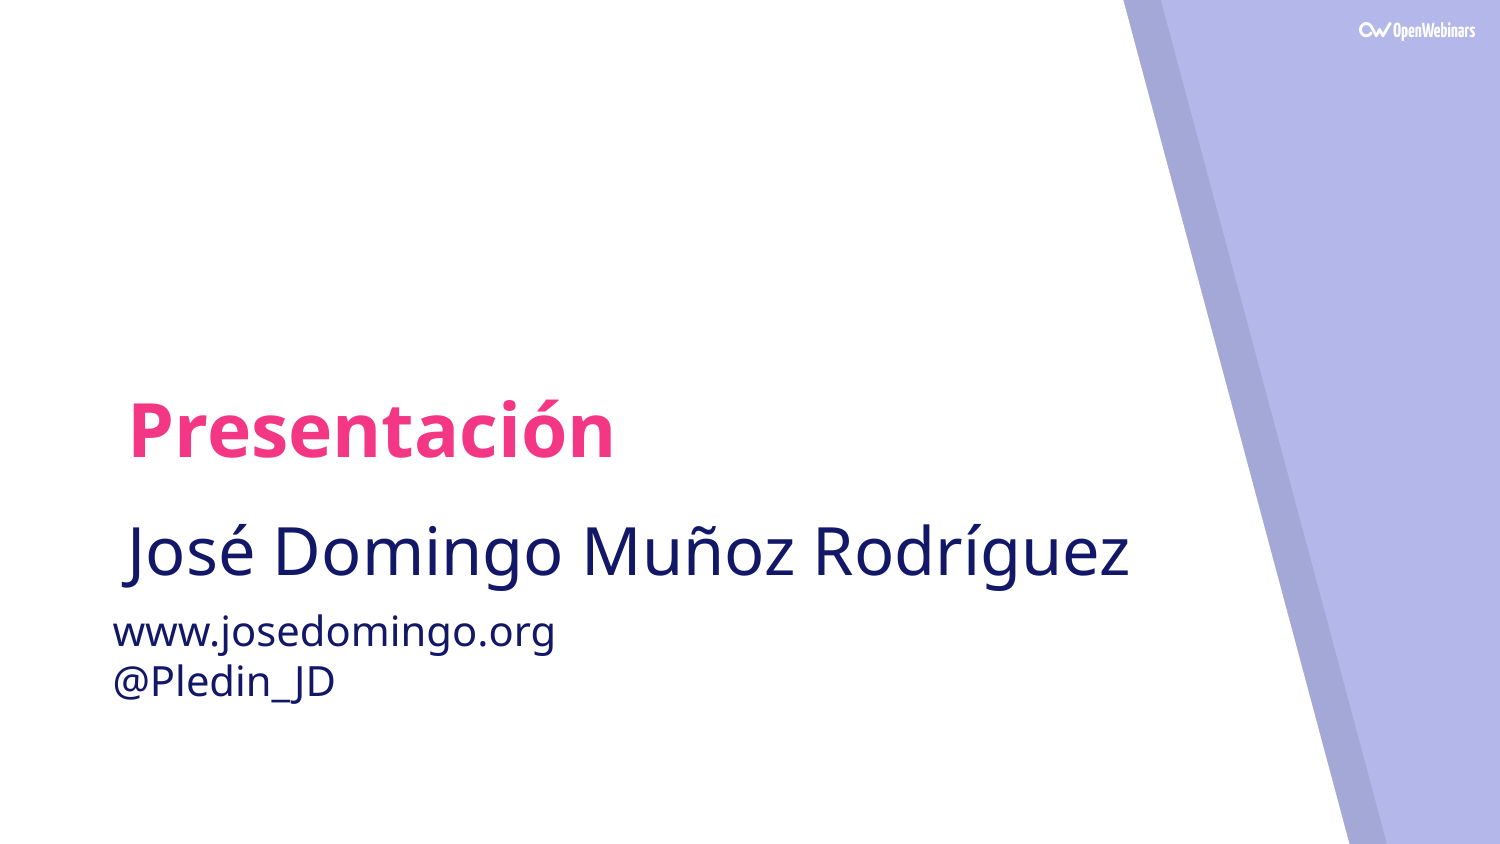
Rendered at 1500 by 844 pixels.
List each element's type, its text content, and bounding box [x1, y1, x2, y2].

text_box José Domingo Muñoz Rodríguez [112, 493, 1252, 623]
picture [1359, 22, 1475, 41]
text_box www.josedomingo.org @Pledin_JD [112, 604, 1035, 703]
text_box Presentación [112, 297, 856, 488]
